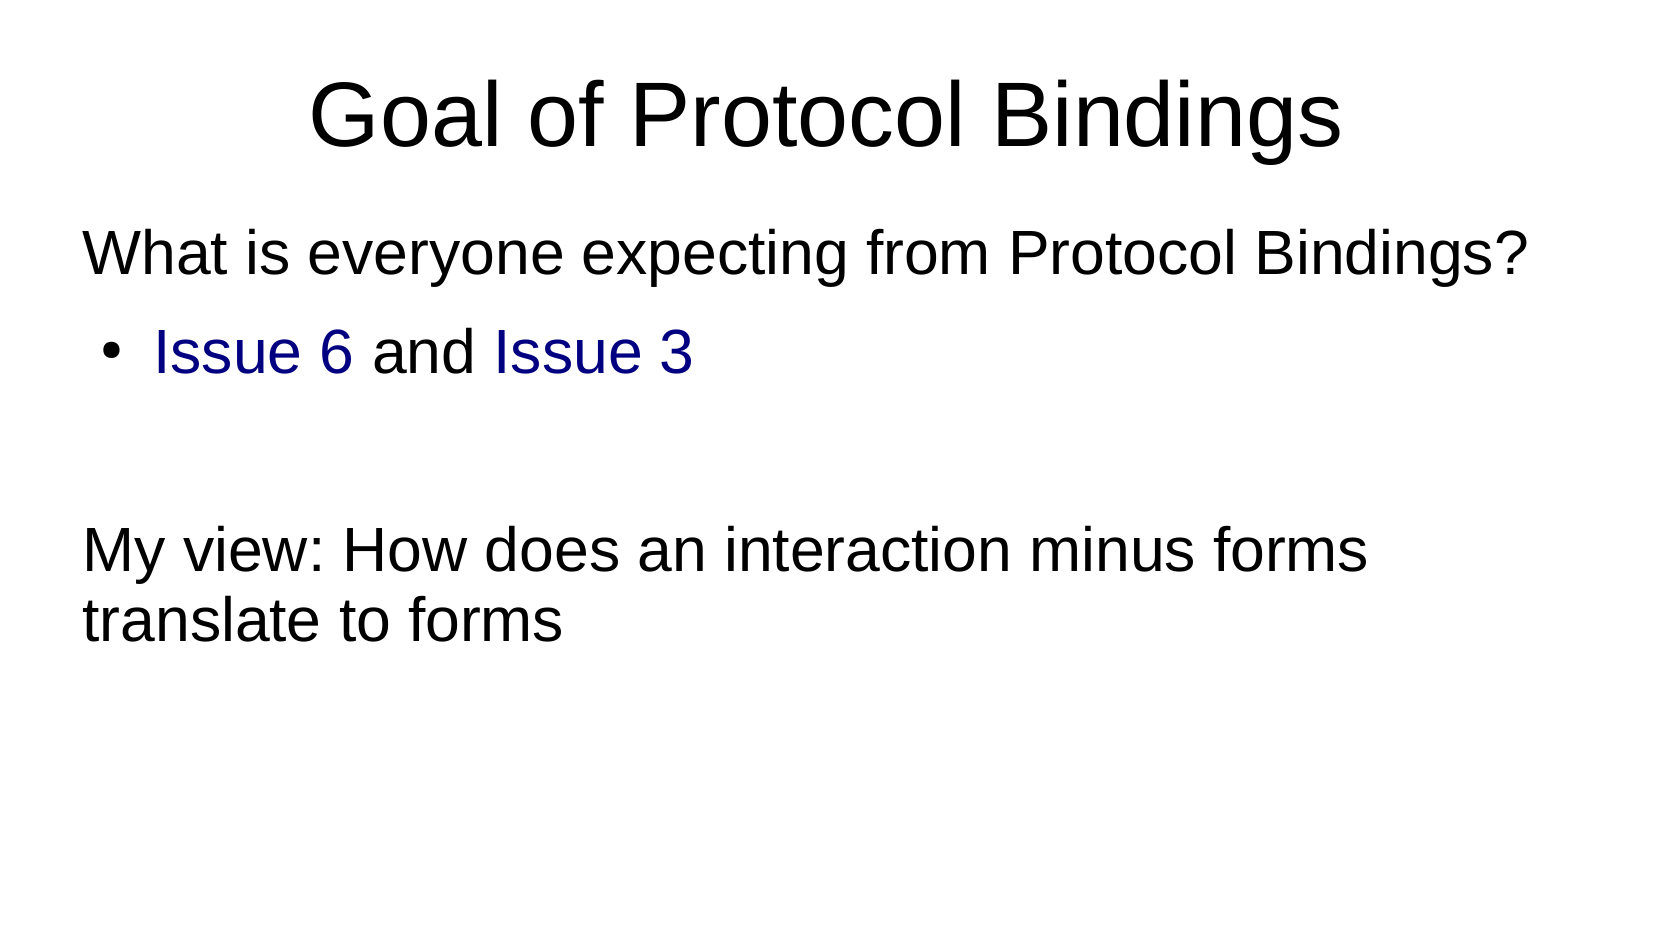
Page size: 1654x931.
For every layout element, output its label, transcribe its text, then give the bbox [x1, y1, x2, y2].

list What is everyone expecting from Protocol Bindings? Issue 6 and Issue 3 My view: How does an interaction minus forms translate to forms [82, 217, 1571, 758]
title Goal of Protocol Bindings [82, 37, 1571, 193]
